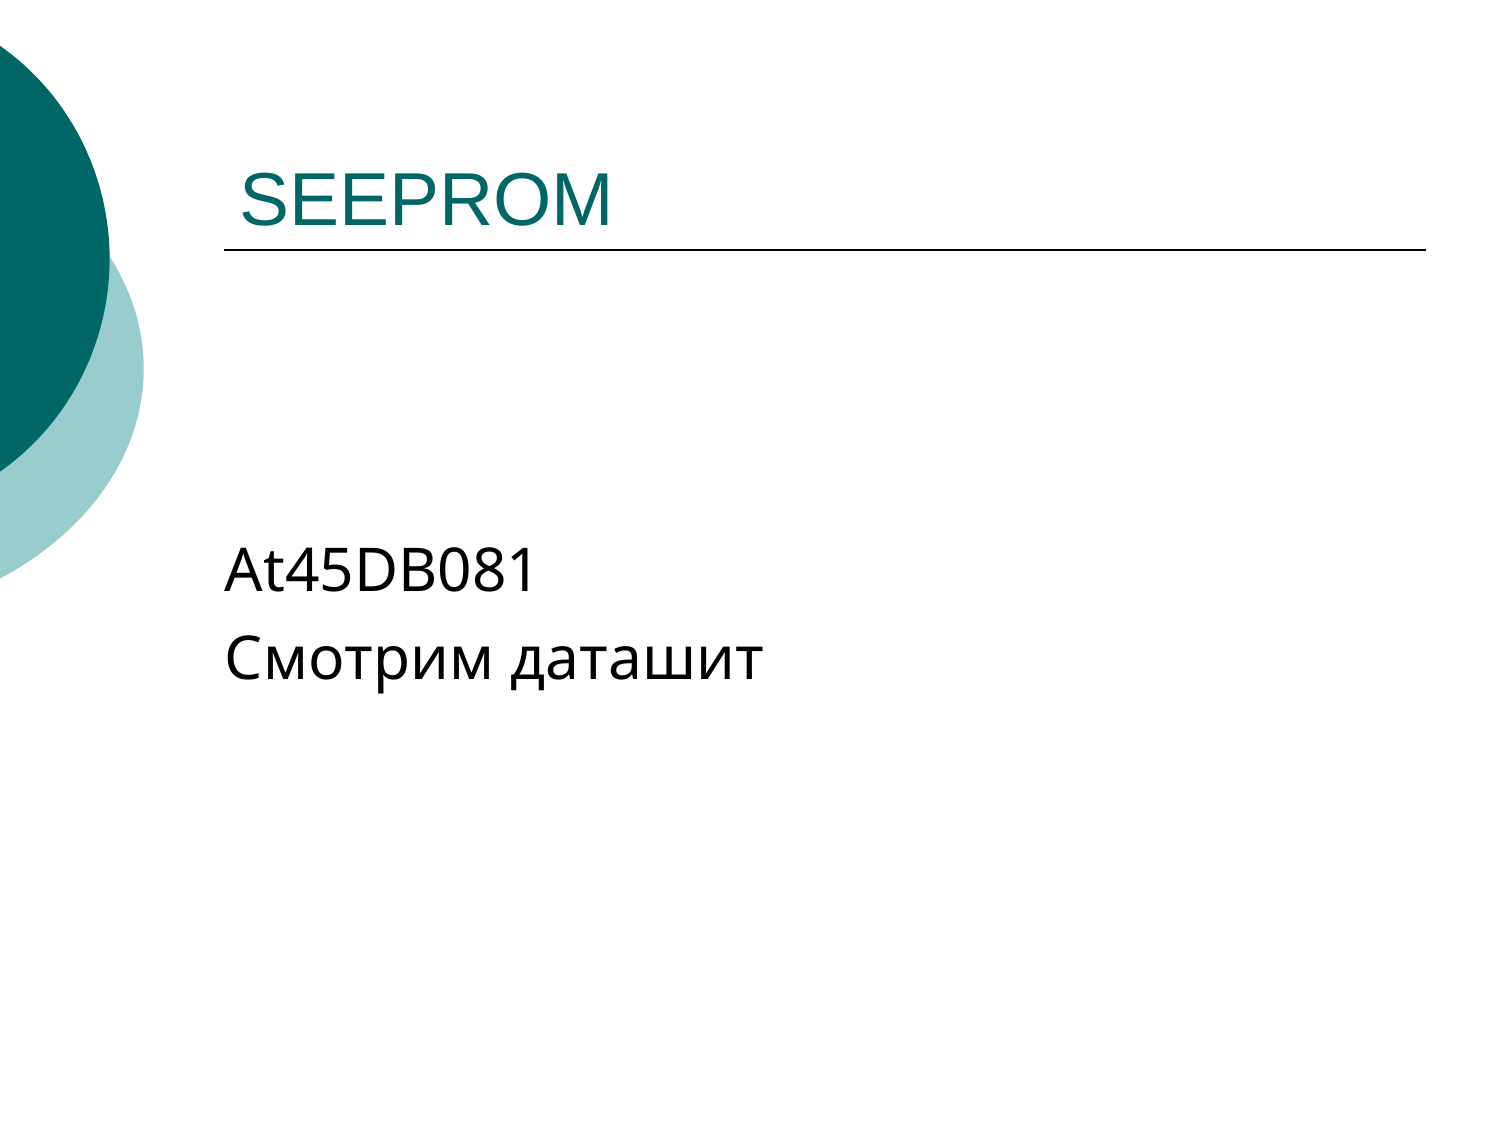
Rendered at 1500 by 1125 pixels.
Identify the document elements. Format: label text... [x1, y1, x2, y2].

subtitle At45DB081 Смотрим даташит [224, 249, 1425, 975]
title SEEPROM [224, 60, 1425, 249]
